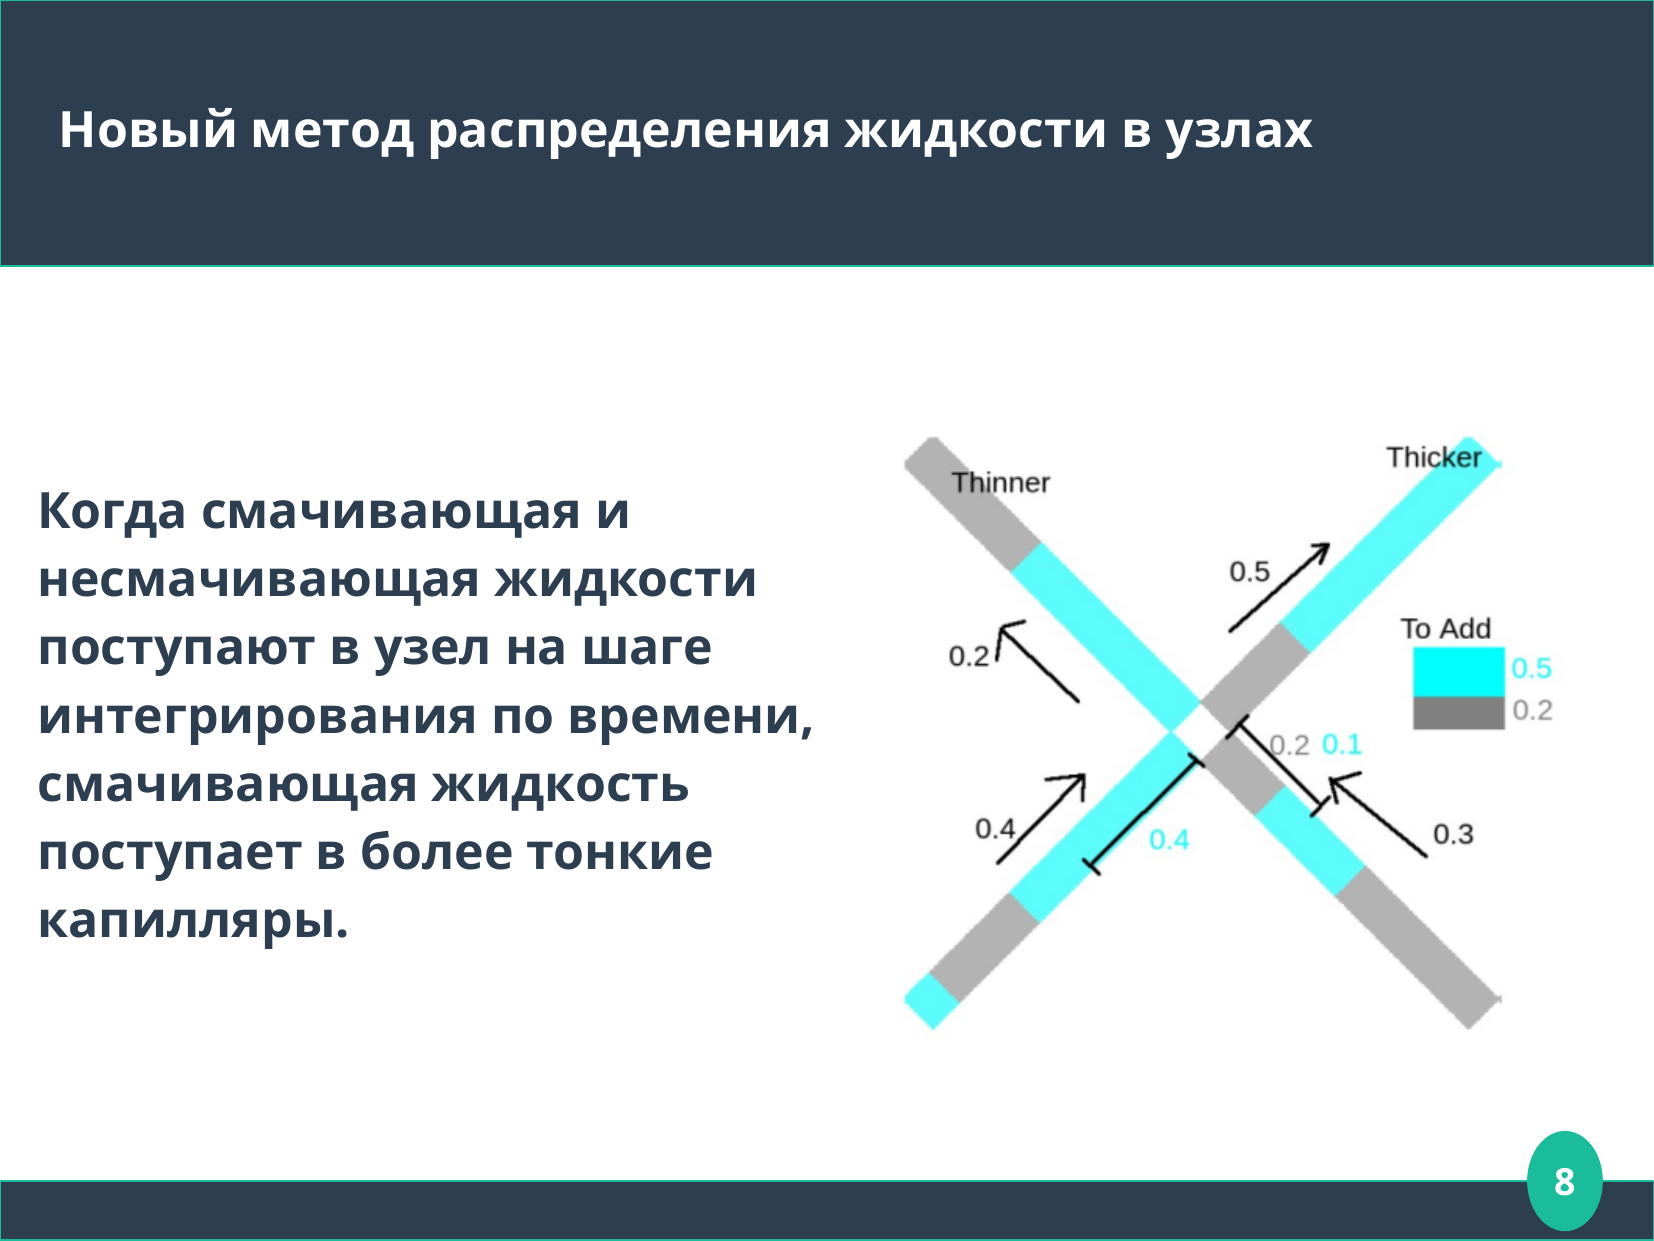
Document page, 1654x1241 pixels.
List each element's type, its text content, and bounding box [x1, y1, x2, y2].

picture [825, 417, 1629, 1051]
title Новый метод распределения жидкости в узлах [59, 49, 1595, 207]
list Когда смачивающая и несмачивающая жидкости поступают в узел на шаге интегрирования по времени, смачивающая жидкость поступает в более тонкие капилляры. [37, 474, 825, 1051]
